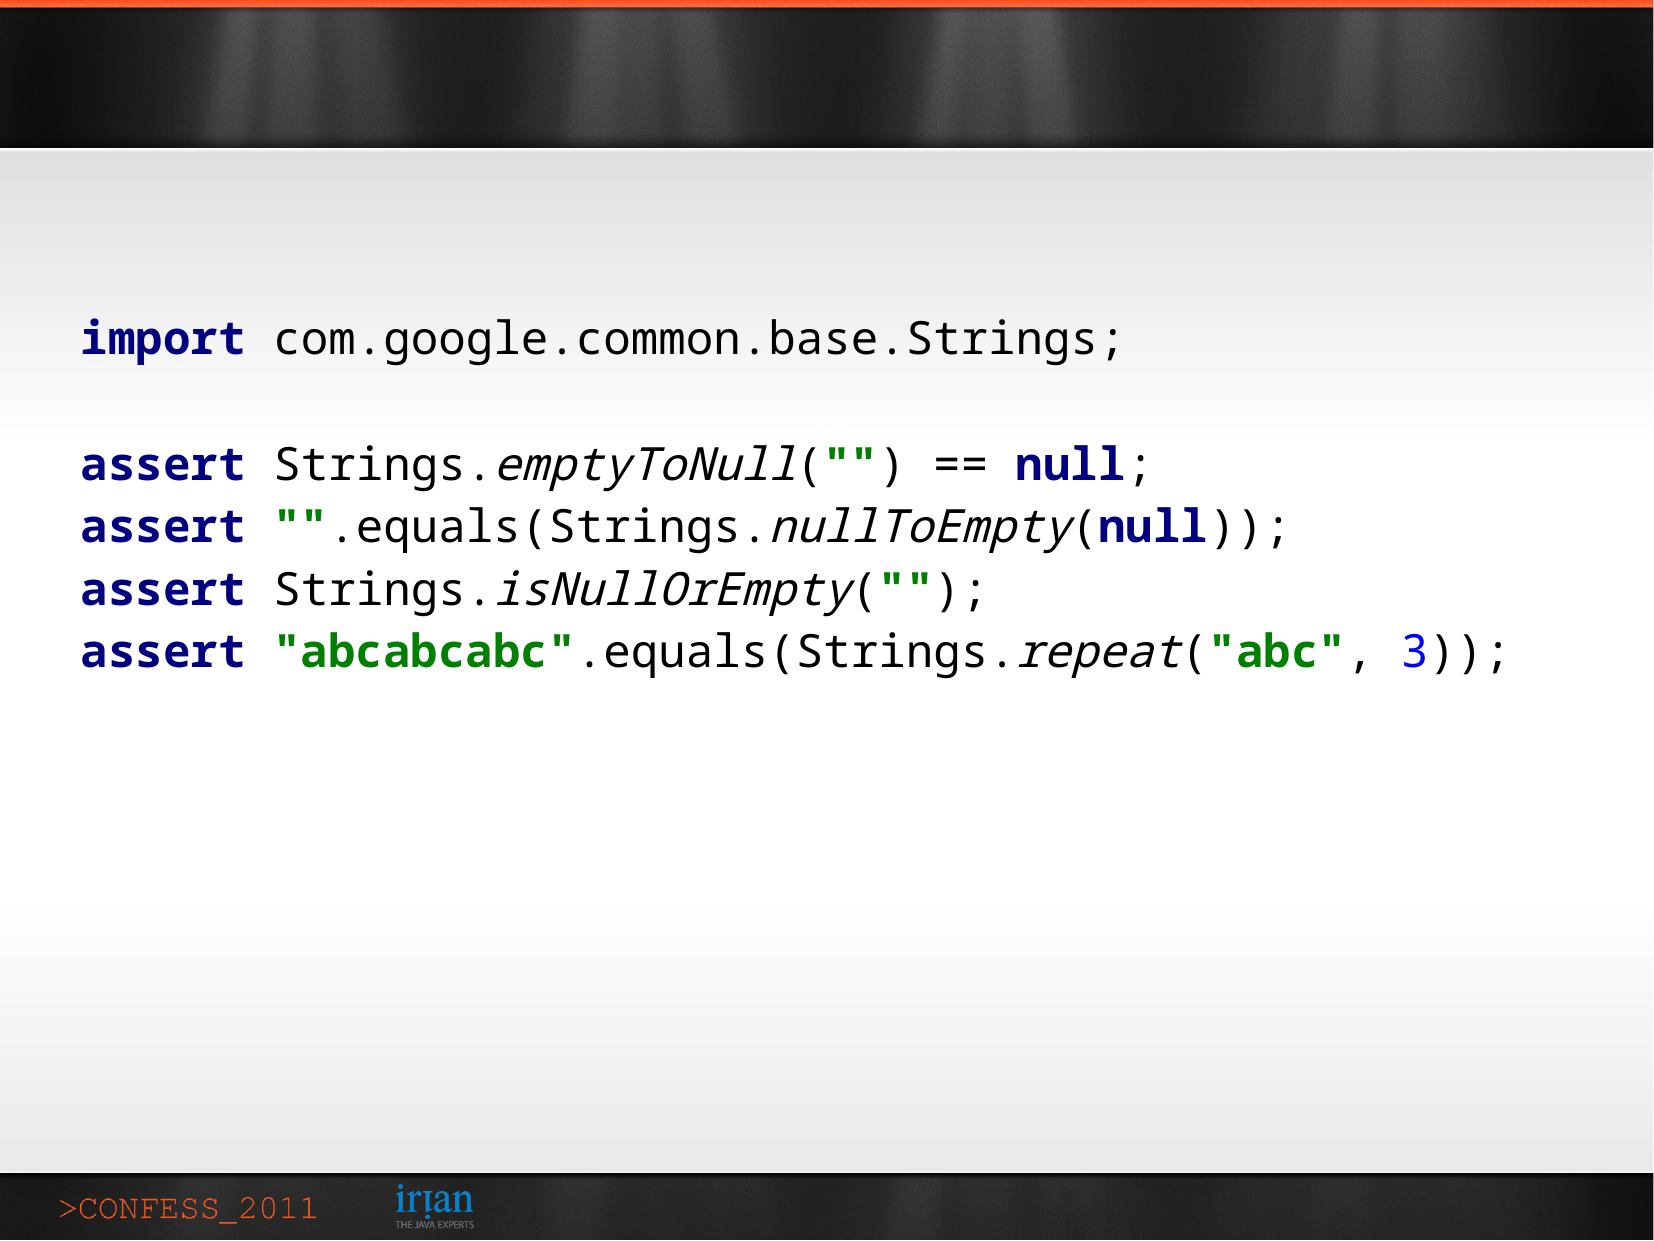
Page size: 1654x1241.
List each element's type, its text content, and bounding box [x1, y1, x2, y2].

picture [0, 0, 1654, 1240]
subtitle import com.google.common.base.Strings; assert Strings.emptyToNull("") == null; assert "".equals(Strings.nullToEmpty(null)); assert Strings.isNullOrEmpty(""); assert "abcabcabc".equals(Strings.repeat("abc", 3)); [80, 305, 1654, 1125]
